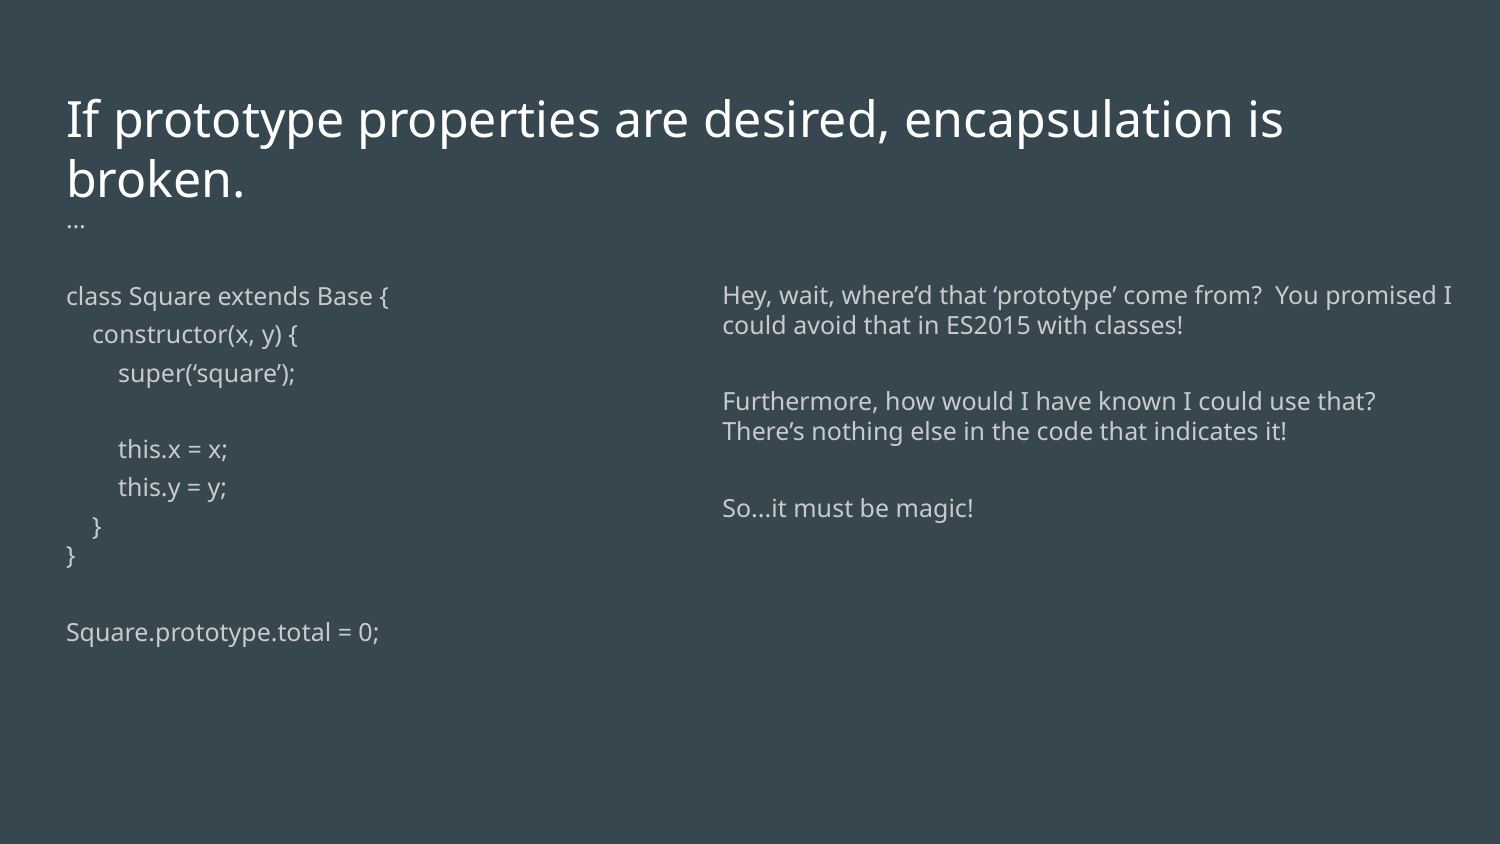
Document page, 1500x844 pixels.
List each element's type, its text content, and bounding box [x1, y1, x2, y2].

list Hey, wait, where’d that ‘prototype’ come from? You promised I could avoid that in ES2015 with classes! Furthermore, how would I have known I could use that? There’s nothing else in the code that indicates it! So...it must be magic! [707, 264, 1478, 629]
list … class Square extends Base { constructor(x, y) { super(‘square’); this.x = x; this.y = y; } } Square.prototype.total = 0; [51, 189, 708, 750]
title If prototype properties are desired, encapsulation is broken. [51, 72, 1449, 167]
